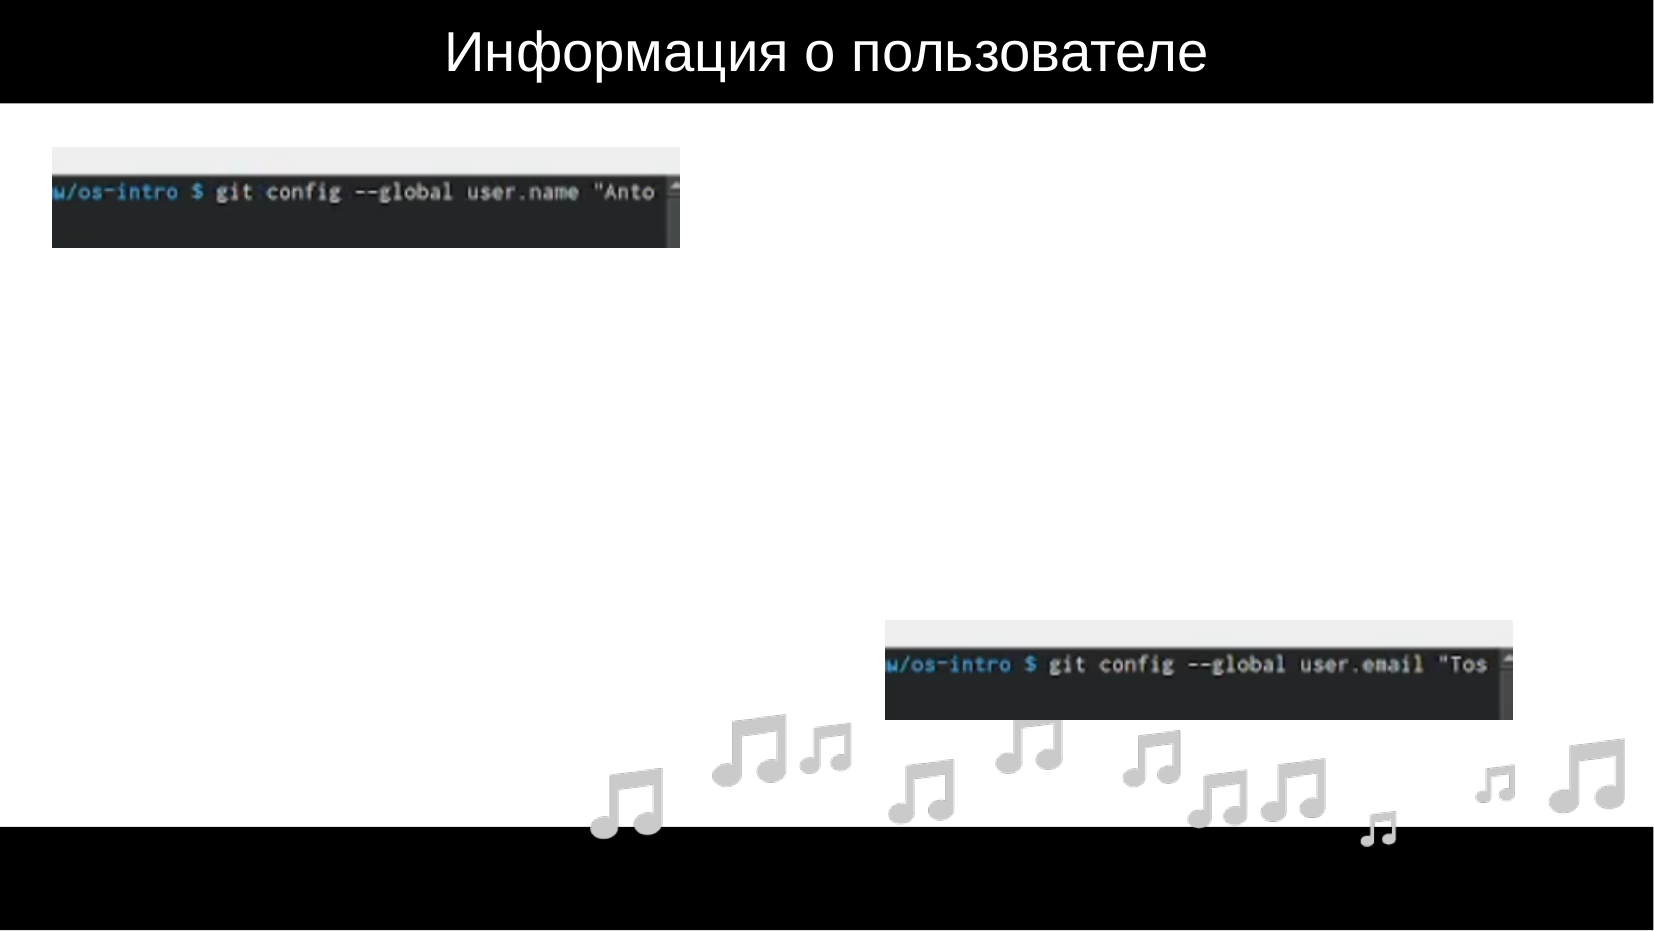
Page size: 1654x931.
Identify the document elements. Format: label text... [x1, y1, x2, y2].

title Информация о пользователе [59, 6, 1595, 98]
picture [885, 620, 1513, 721]
picture [52, 147, 680, 248]
